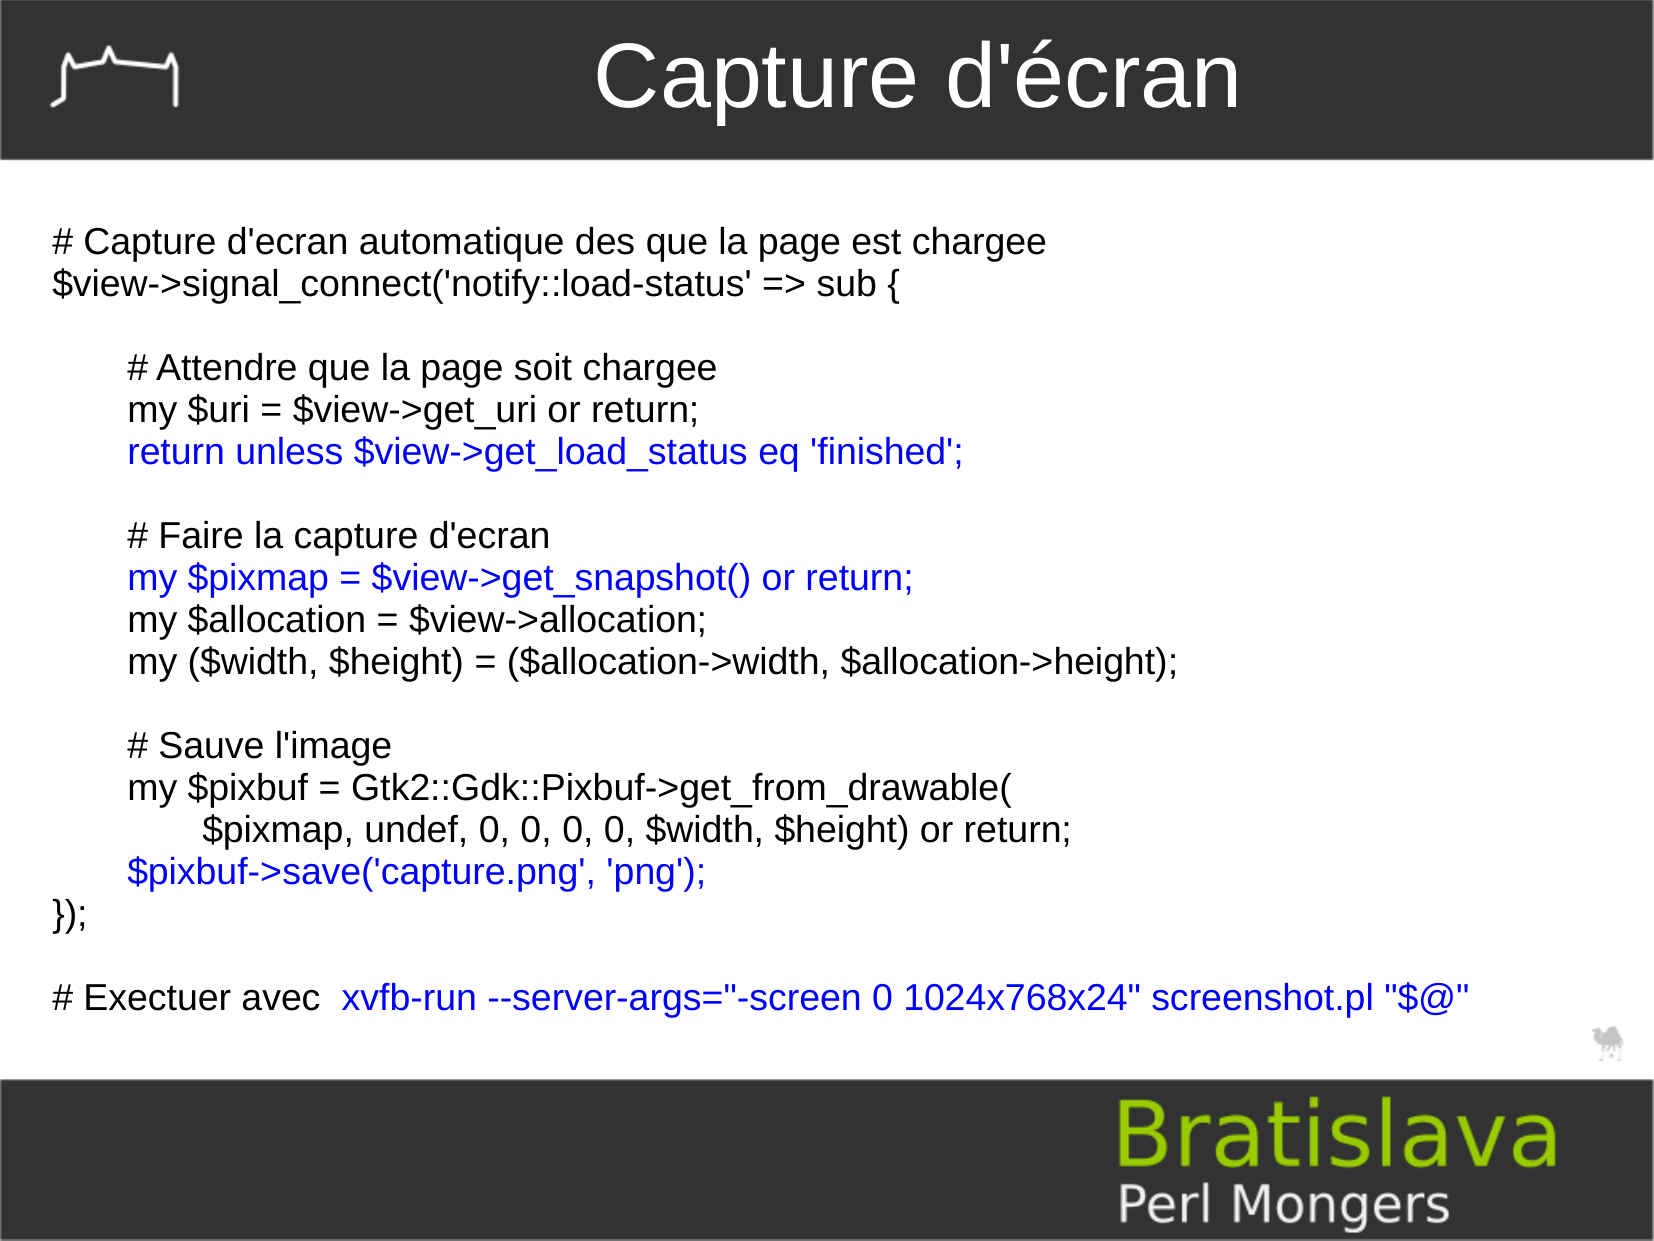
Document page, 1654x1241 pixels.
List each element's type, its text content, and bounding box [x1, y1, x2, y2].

title Capture d'écran [193, 24, 1645, 128]
picture [0, 0, 1654, 1241]
text_box # Capture d'ecran automatique des que la page est chargee $view->signal_connect('notify::load-status' => sub { # Attendre que la page soit chargee my $uri = $view->get_uri or return; return unless $view->get_load_status eq 'finished'; # Faire la capture d'ecran my $pixmap = $view->get_snapshot() or return; my $allocation = $view->allocation; my ($width, $height) = ($allocation->width, $allocation->height); # Sauve l'image my $pixbuf = Gtk2::Gdk::Pixbuf->get_from_drawable( $pixmap, undef, 0, 0, 0, 0, $width, $height) or return; $pixbuf->save('capture.png', 'png'); }); # Exectuer avec xvfb-run --server-args="-screen 0 1024x768x24" screenshot.pl "$@" [37, 213, 1651, 1068]
